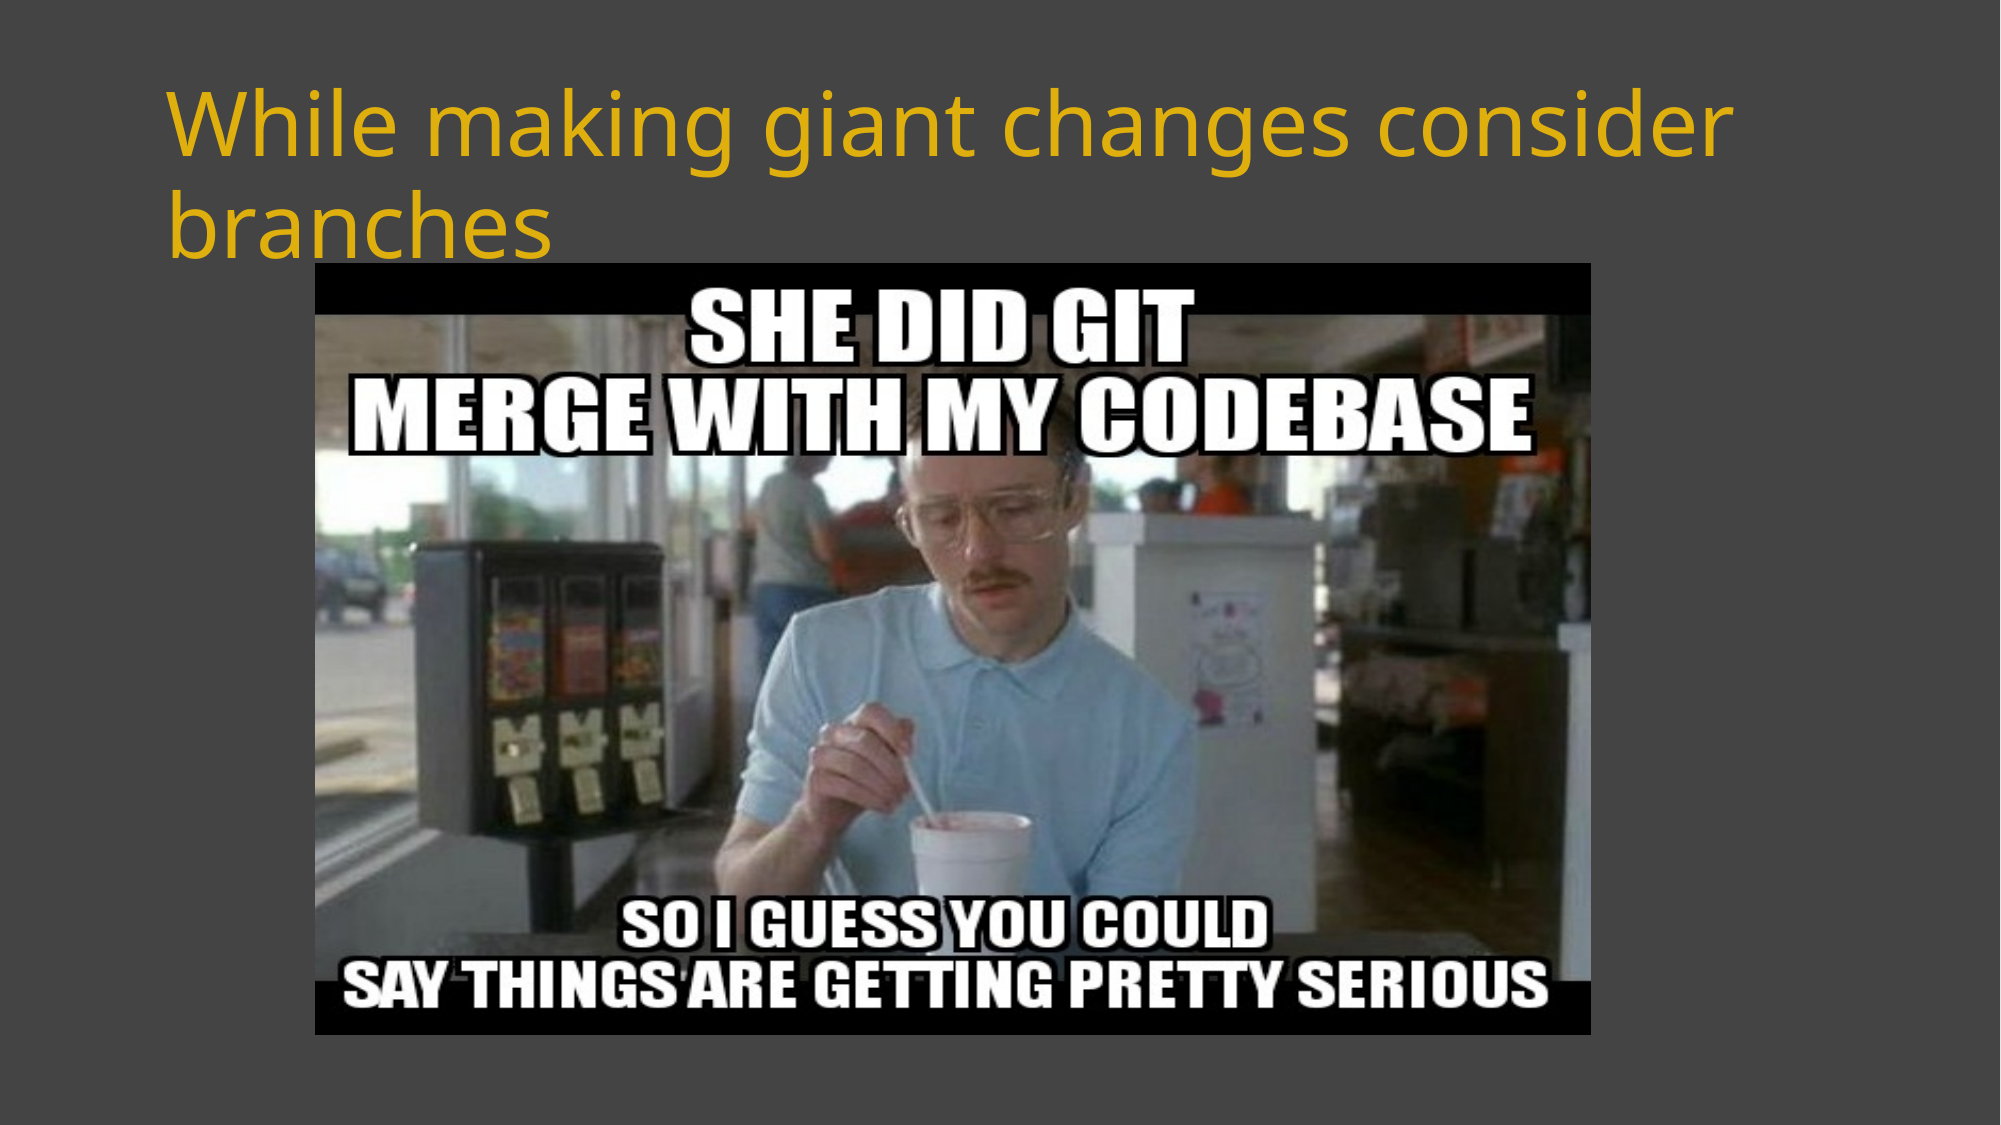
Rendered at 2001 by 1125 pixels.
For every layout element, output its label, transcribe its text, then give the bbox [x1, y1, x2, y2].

title While making giant changes consider branches [165, 75, 2000, 211]
picture [0, 0, 2001, 1125]
